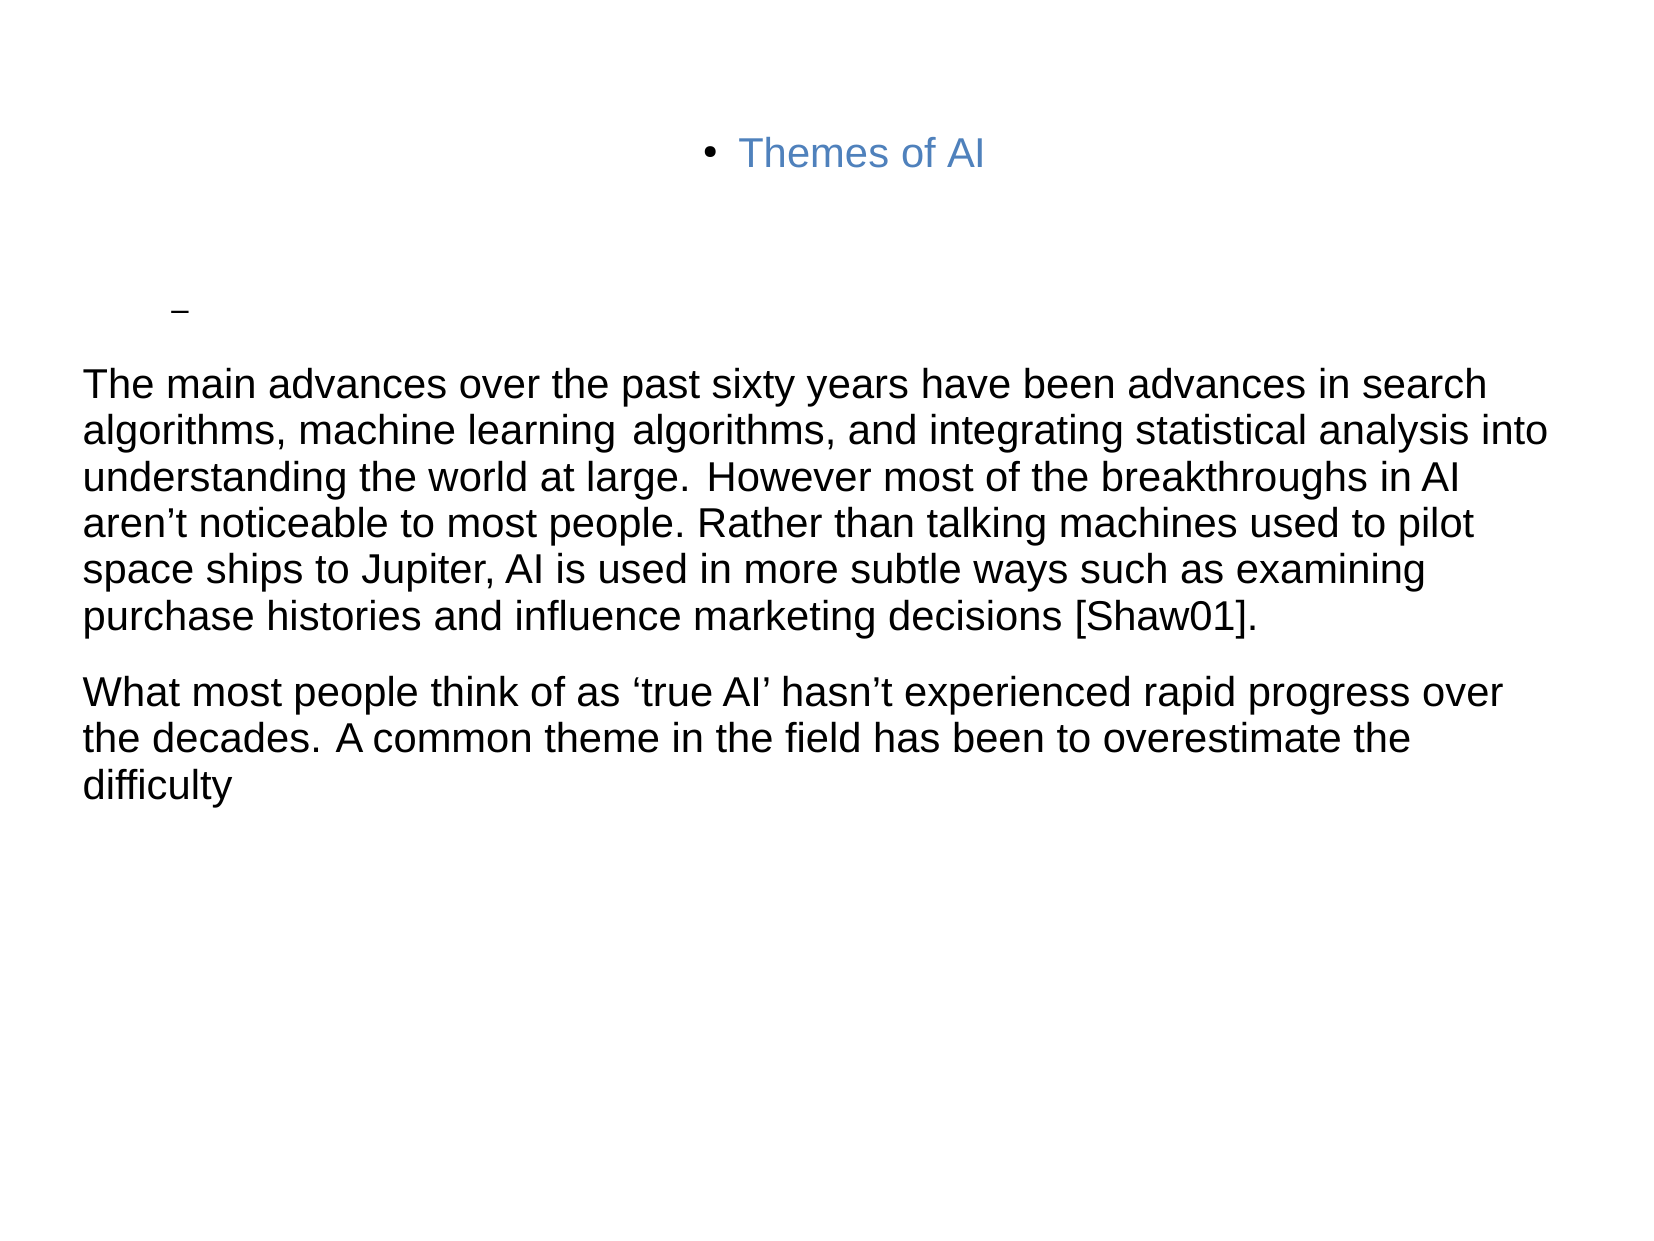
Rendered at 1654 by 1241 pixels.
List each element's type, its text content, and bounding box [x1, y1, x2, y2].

list The main advances over the past sixty years have been advances in search algorithms, machine learning algorithms, and integrating statistical analysis into understanding the world at large. However most of the breakthroughs in AI aren’t noticeable to most people. Rather than talking machines used to pilot space ships to Jupiter, AI is used in more subtle ways such as examining purchase histories and influence marketing decisions [Shaw01]. What most people think of as ‘true AI’ hasn’t experienced rapid progress over the decades. A common theme in the field has been to overestimate the difficulty [82, 290, 1571, 1109]
title Themes of AI [82, 49, 1571, 257]
